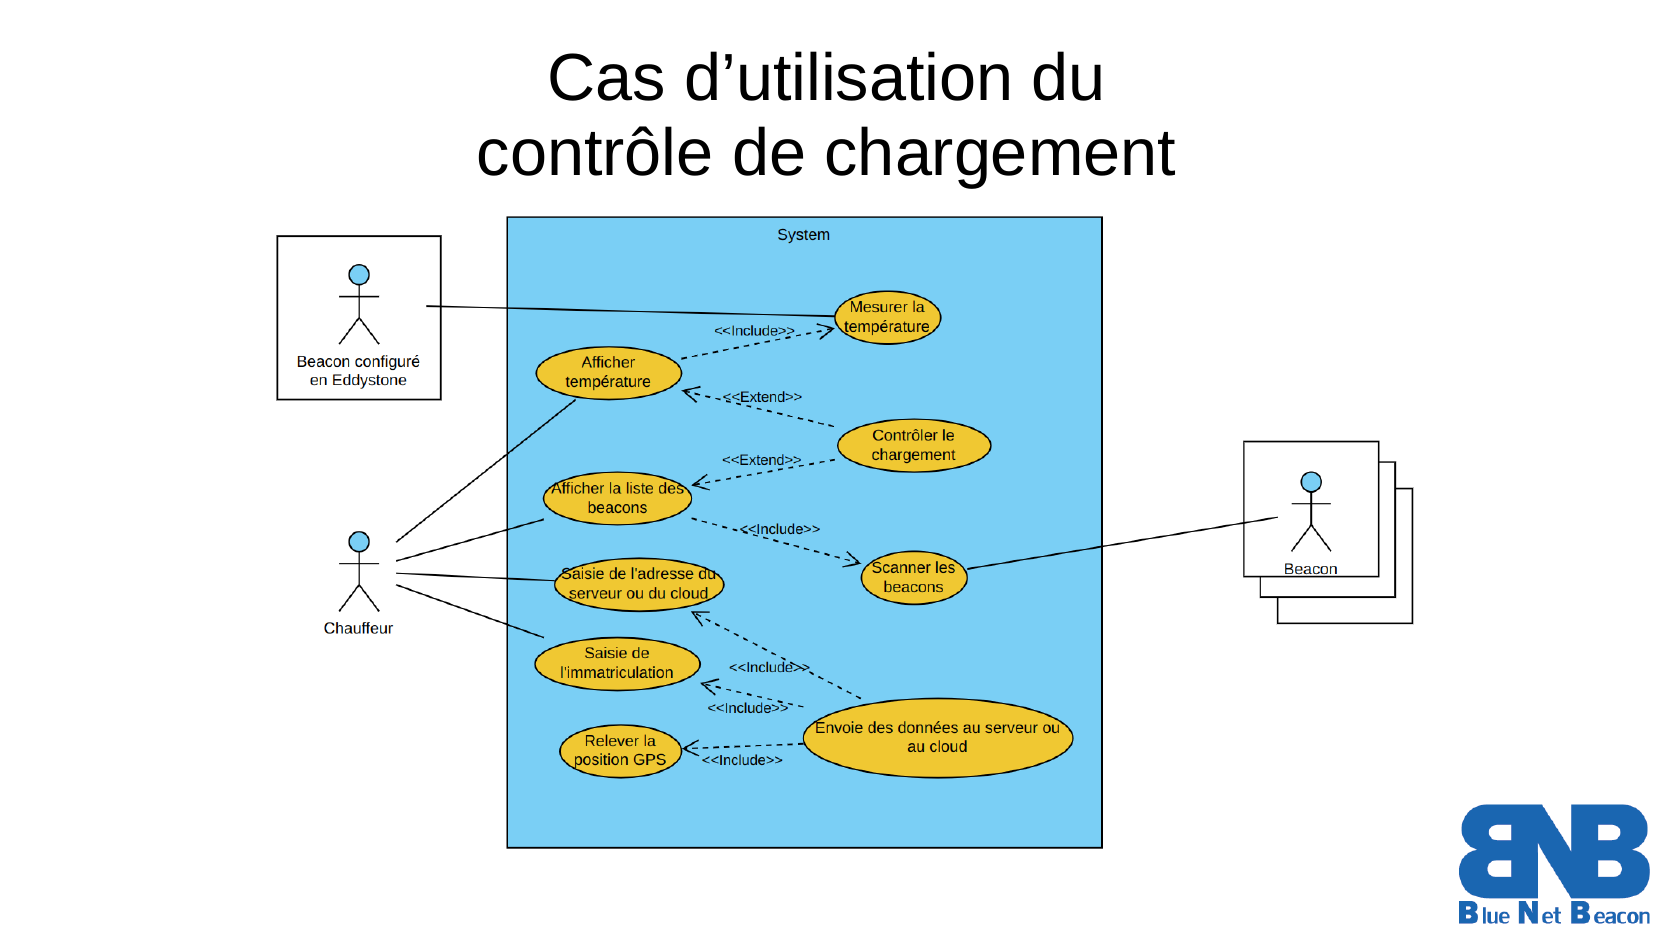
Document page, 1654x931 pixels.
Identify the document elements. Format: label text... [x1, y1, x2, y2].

title Cas d’utilisation du contrôle de chargement [82, 37, 1571, 193]
picture [1459, 797, 1650, 930]
picture [265, 210, 1418, 857]
